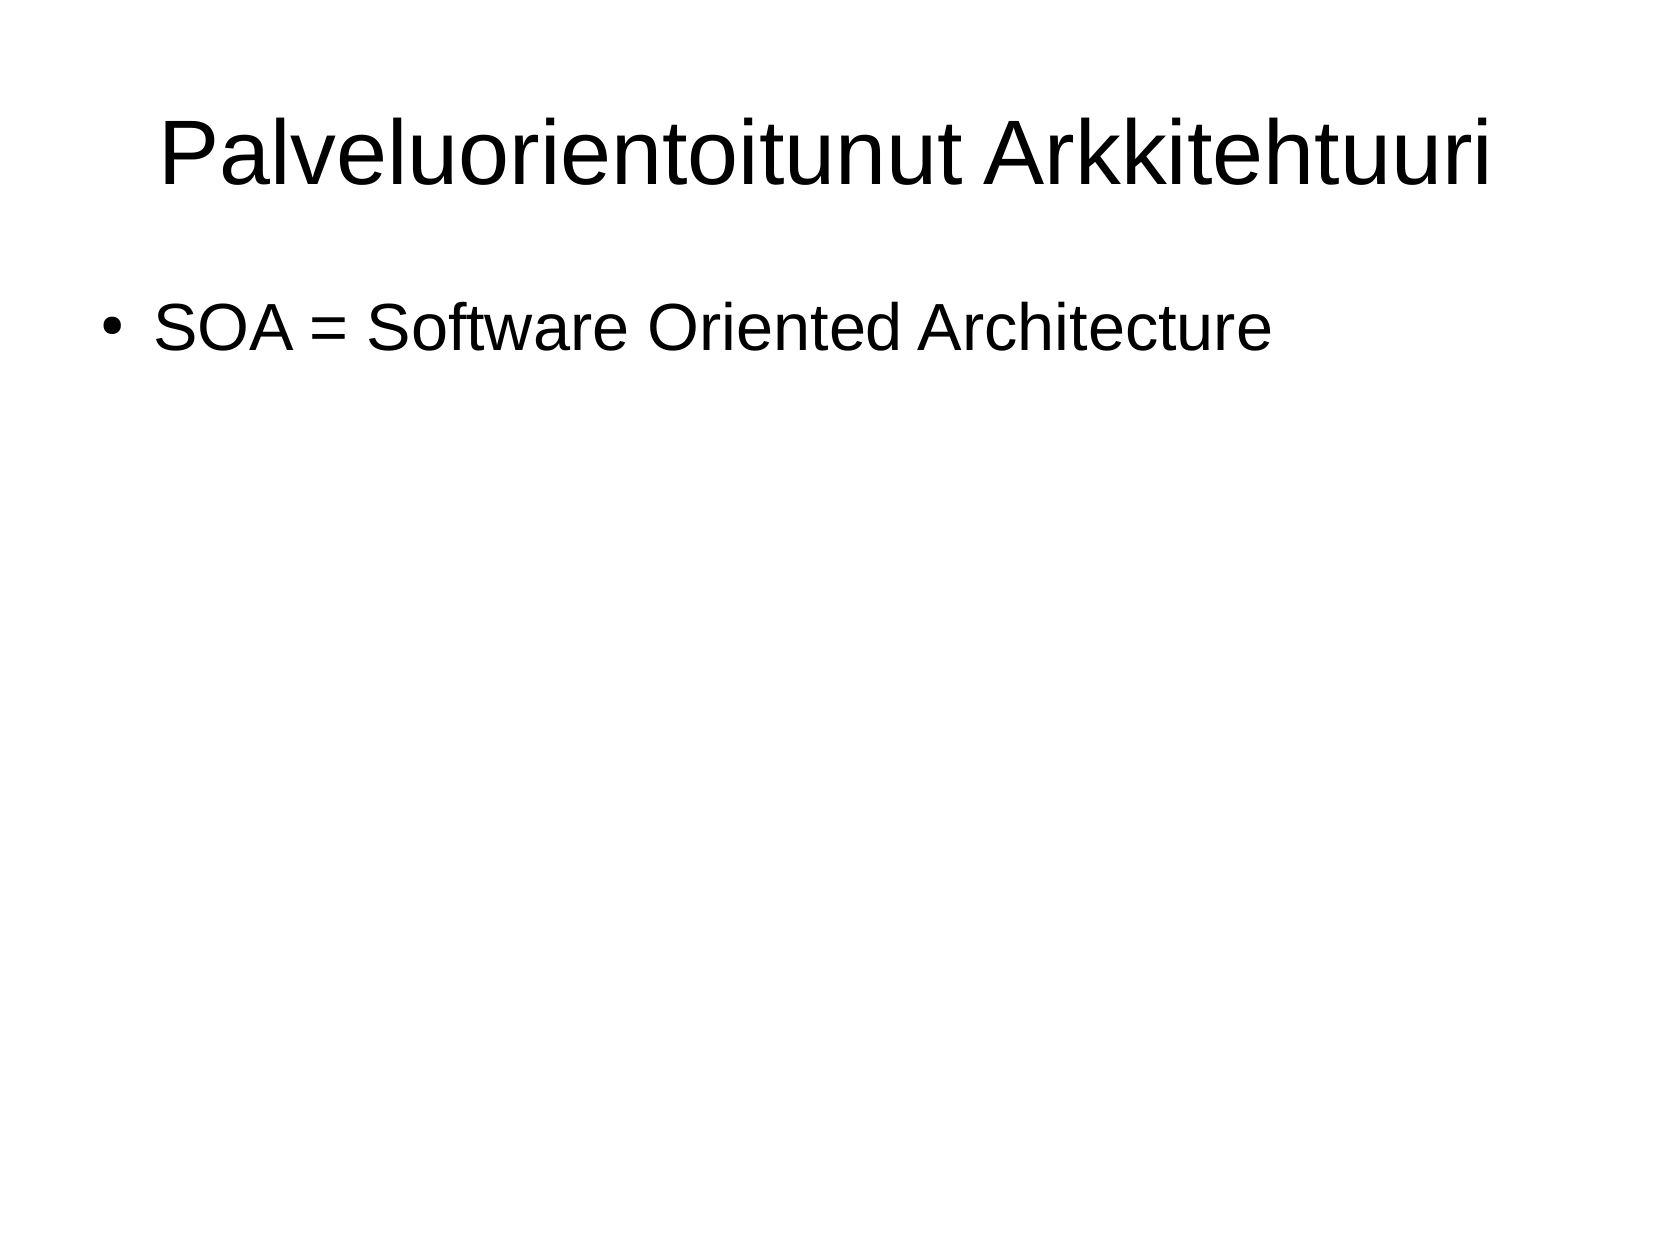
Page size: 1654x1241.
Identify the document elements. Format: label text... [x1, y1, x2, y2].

title Palveluorientoitunut Arkkitehtuuri [82, 49, 1571, 257]
list SOA = Software Oriented Architecture [82, 290, 1571, 1010]
